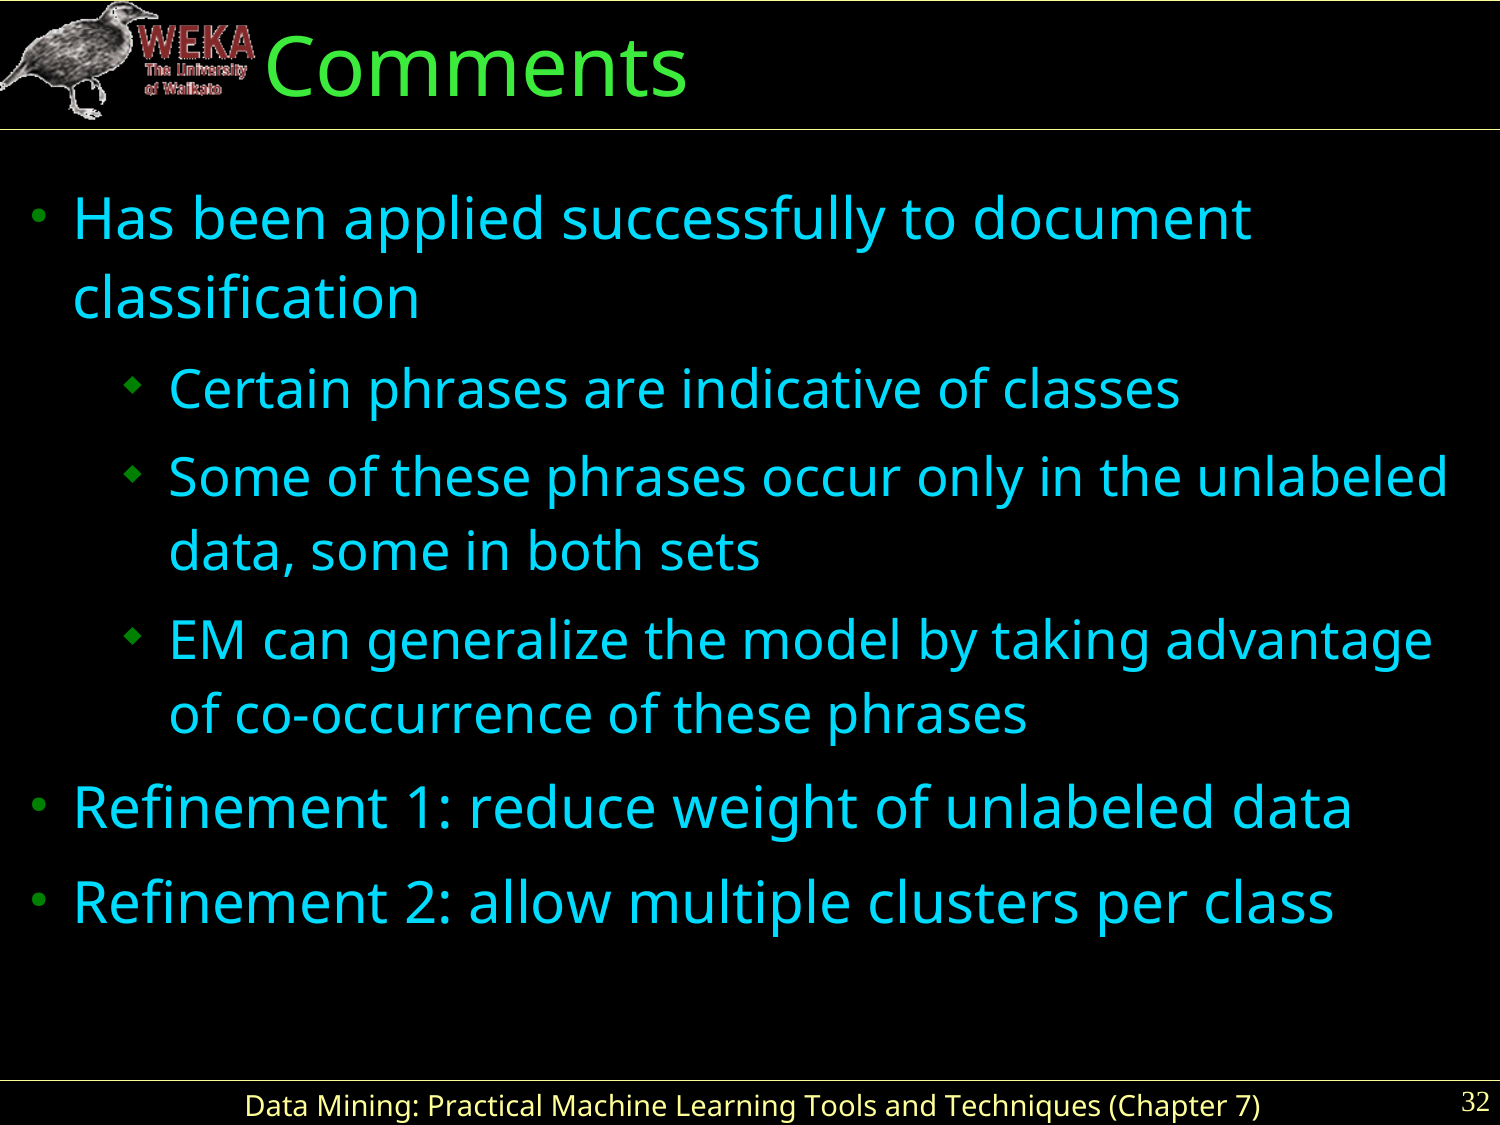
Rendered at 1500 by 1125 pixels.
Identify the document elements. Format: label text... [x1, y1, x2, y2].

list Has been applied successfully to document classification Certain phrases are indicative of classes Some of these phrases occur only in the unlabeled data, some in both sets EM can generalize the model by taking advantage of co-occurrence of these phrases Refinement 1: reduce weight of unlabeled data Refinement 2: allow multiple clusters per class [29, 177, 1477, 1093]
picture [0, 1, 263, 129]
title Comments [263, 0, 1500, 159]
